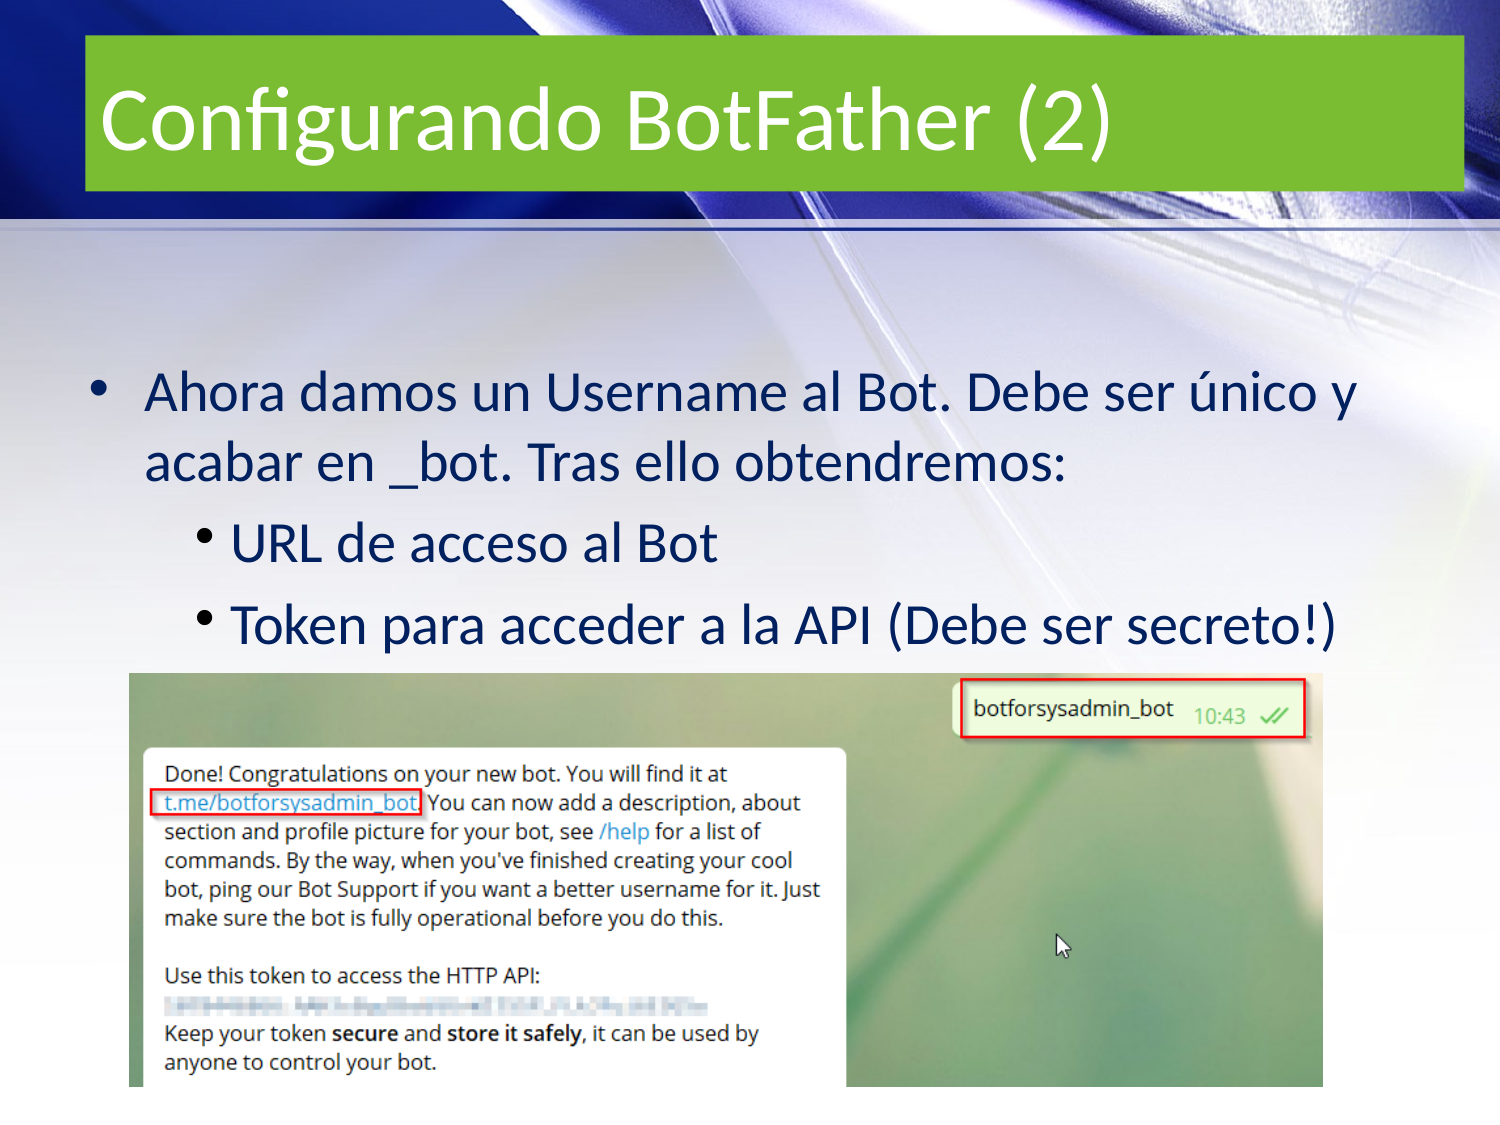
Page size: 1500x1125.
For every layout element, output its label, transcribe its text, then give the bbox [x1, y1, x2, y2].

text_box Configurando BotFather (2) [85, 35, 1465, 192]
text_box Ahora damos un Username al Bot. Debe ser único y acabar en _bot. Tras ello obtendremos: URL de acceso al Bot Token para acceder a la API (Debe ser secreto!) [73, 345, 1424, 989]
picture [0, 0, 1500, 1125]
